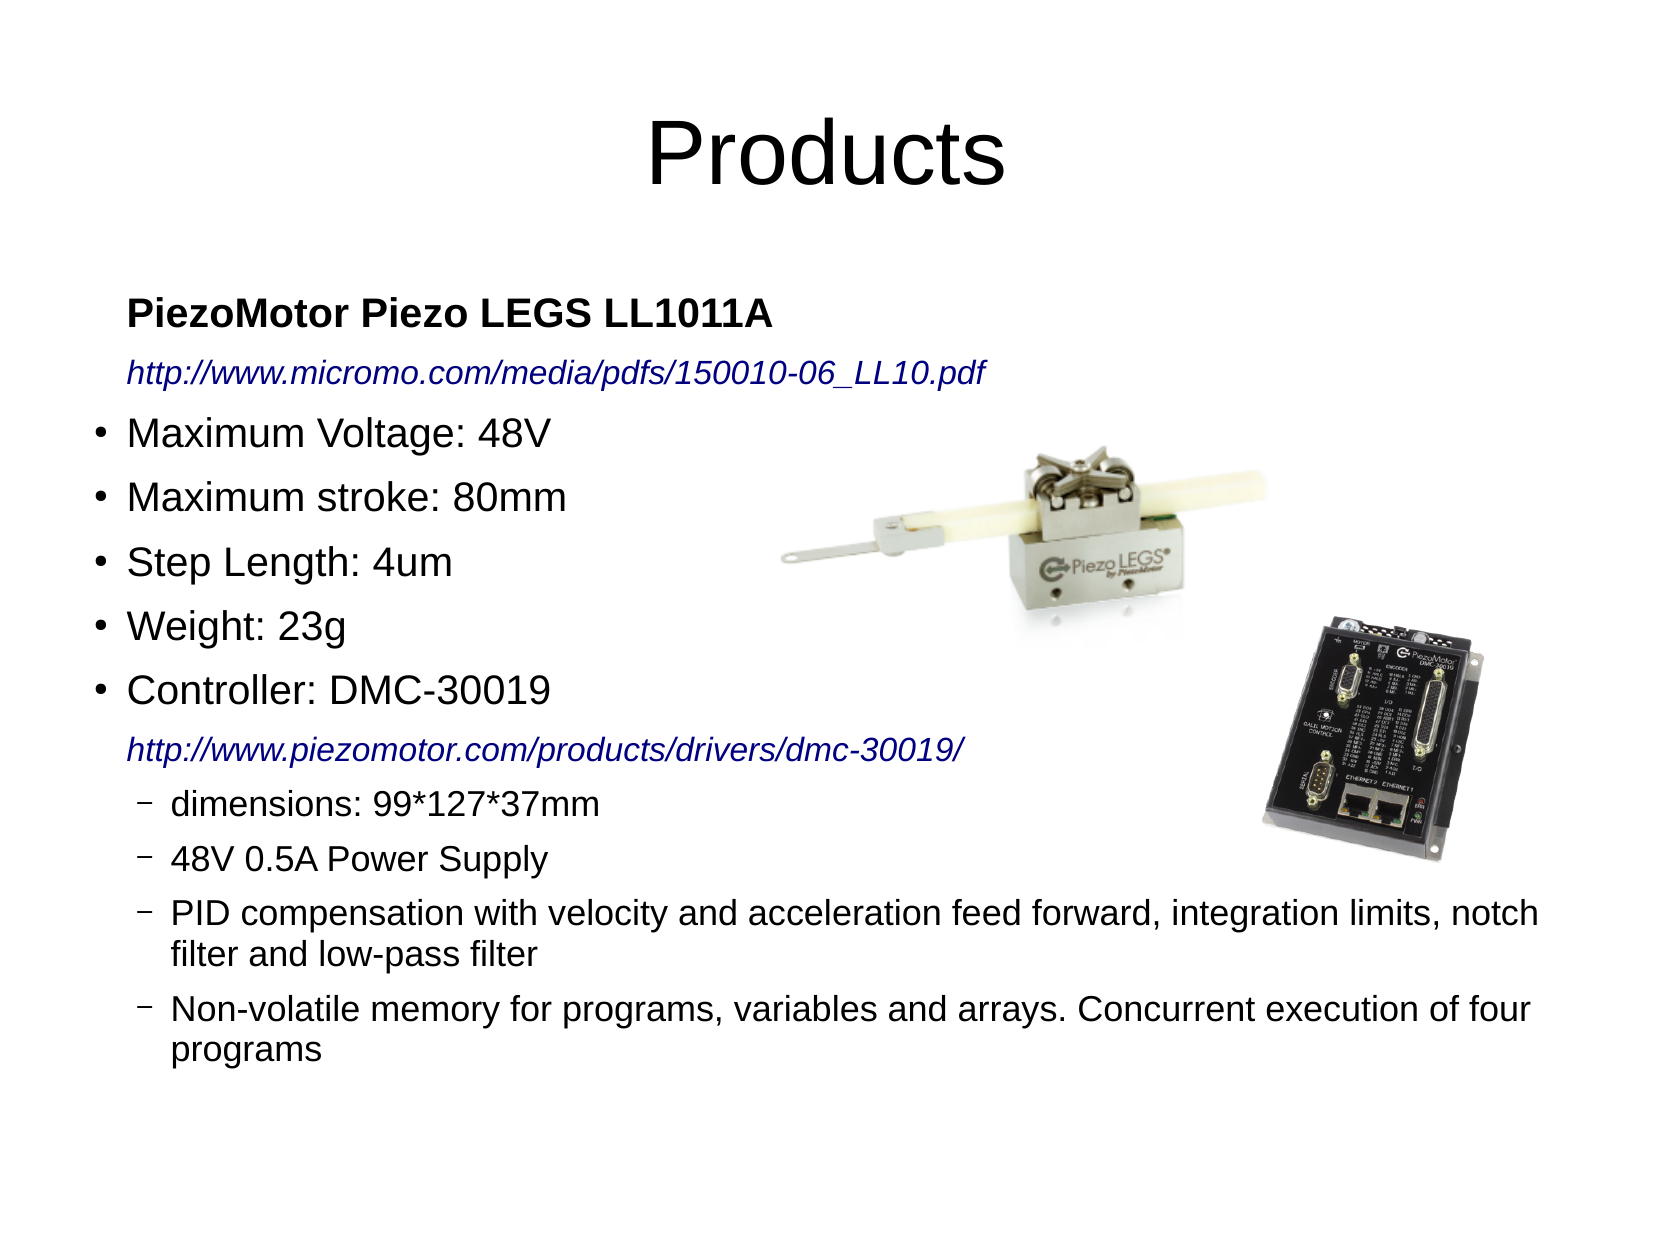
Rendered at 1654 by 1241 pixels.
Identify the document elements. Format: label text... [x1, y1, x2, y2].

list PiezoMotor Piezo LEGS LL1011A http://www.micromo.com/media/pdfs/150010-06_LL10.pdf Maximum Voltage: 48V Maximum stroke: 80mm Step Length: 4um Weight: 23g Controller: DMC-30019 http://www.piezomotor.com/products/drivers/dmc-30019/ dimensions: 99*127*37mm 48V 0.5A Power Supply PID compensation with velocity and acceleration feed forward, integration limits, notch filter and low-pass filter Non-volatile memory for programs, variables and arrays. Concurrent execution of four programs [82, 290, 1571, 1141]
picture [780, 419, 1486, 867]
title Products [82, 49, 1571, 257]
